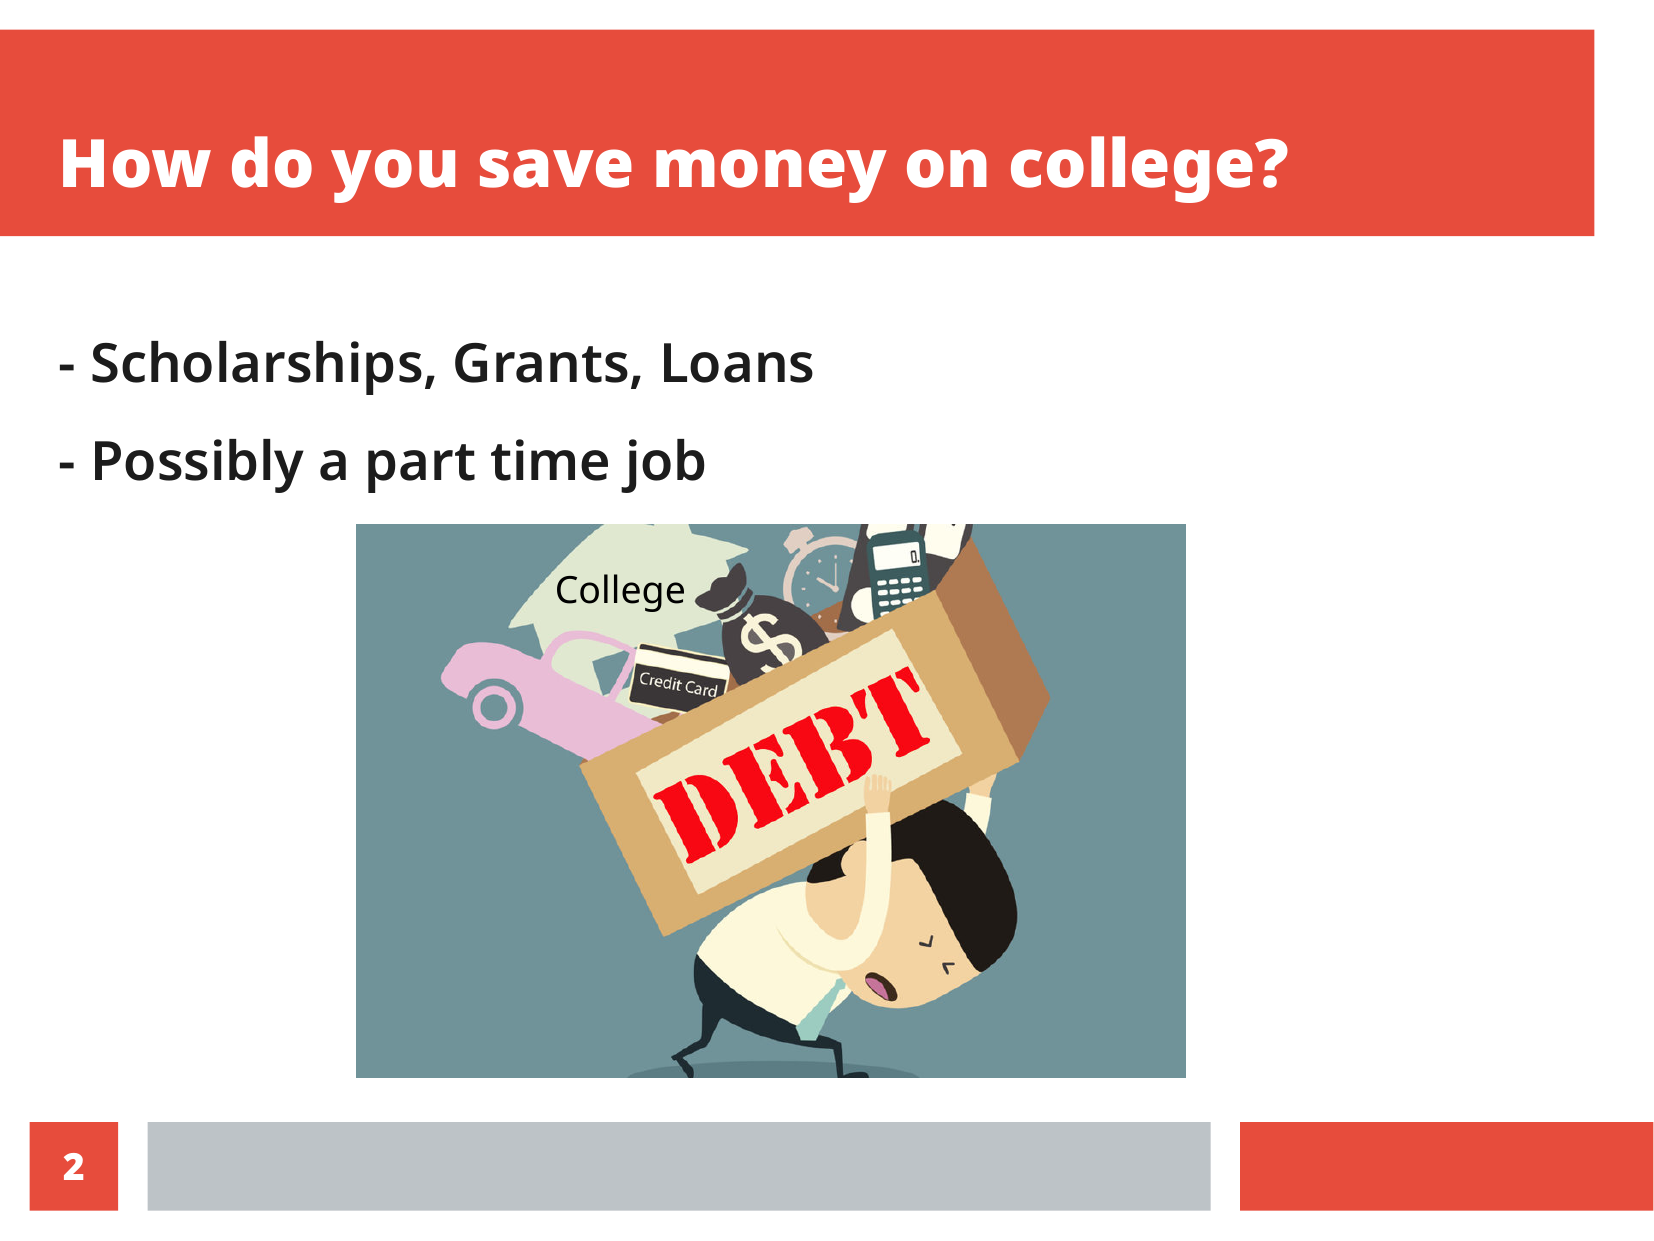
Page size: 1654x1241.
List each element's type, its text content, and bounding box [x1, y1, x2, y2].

list - Scholarships, Grants, Loans - Possibly a part time job [59, 324, 1565, 1093]
text_box College [540, 556, 946, 616]
picture [356, 524, 1186, 1078]
title How do you save money on college? [59, 59, 1595, 207]
